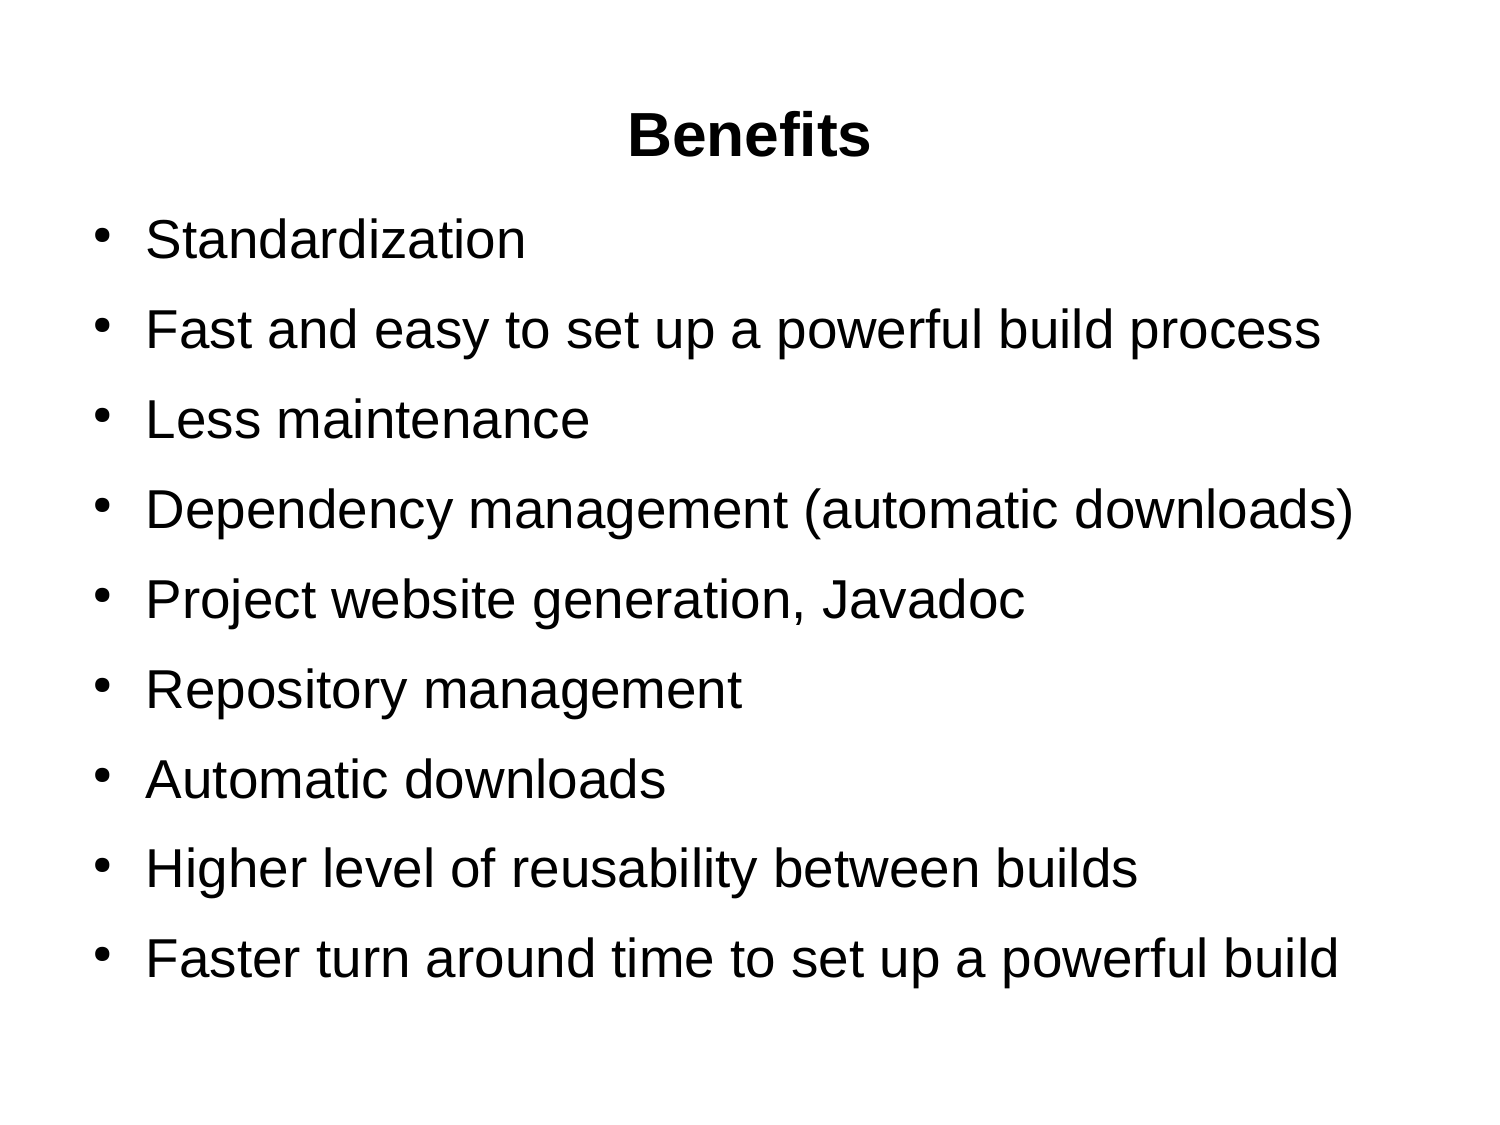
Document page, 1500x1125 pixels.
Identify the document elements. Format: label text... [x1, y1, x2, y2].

list Standardization Fast and easy to set up a powerful build process Less maintenance Dependency management (automatic downloads) Project website generation, Javadoc Repository management Automatic downloads Higher level of reusability between builds Faster turn around time to set up a powerful build [75, 204, 1395, 1075]
title Benefits [75, 44, 1425, 177]
